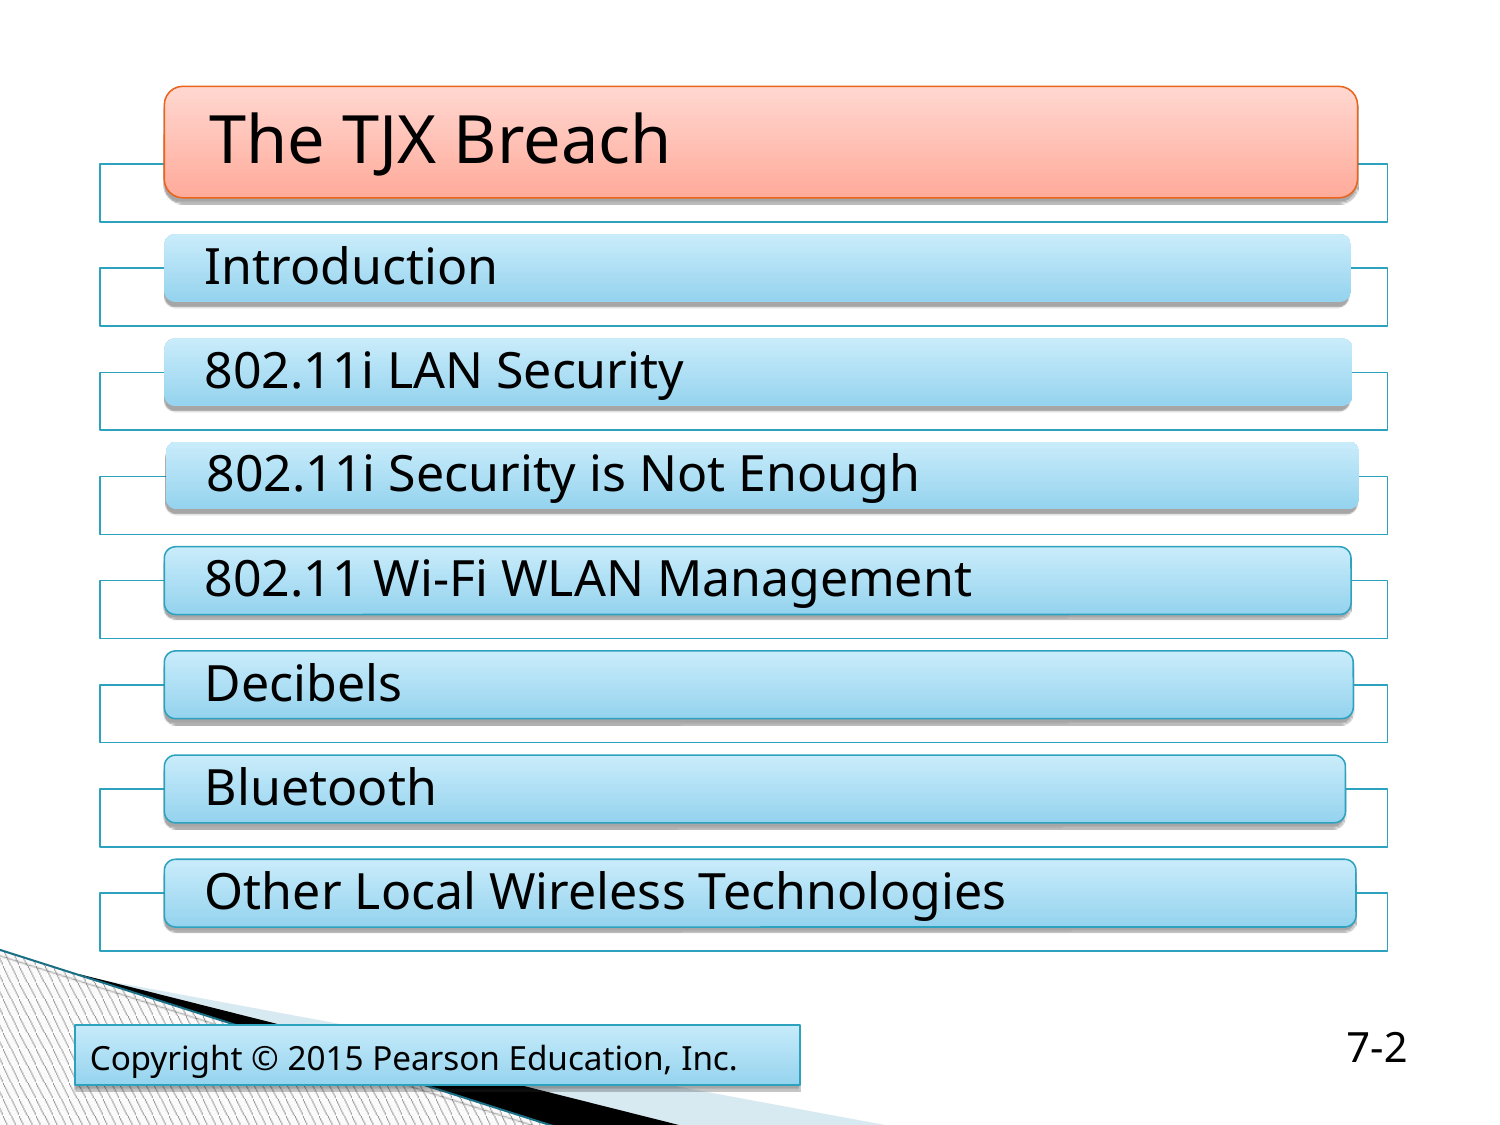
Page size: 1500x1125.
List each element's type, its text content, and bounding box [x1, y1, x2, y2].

text_box Introduction [164, 234, 1352, 303]
picture [0, 952, 543, 1125]
text_box The TJX Breach [164, 86, 1358, 198]
text_box [99, 163, 1388, 222]
text_box [99, 684, 1388, 743]
text_box Bluetooth [164, 755, 1346, 823]
text_box Other Local Wireless Technologies [164, 859, 1357, 928]
text_box [99, 268, 1388, 326]
slide_number 7-1 [1250, 1025, 1423, 1085]
text_box [99, 580, 1388, 639]
text_box 802.11 Wi-Fi WLAN Management [164, 546, 1352, 615]
text_box [99, 476, 1388, 535]
text_box 802.11i LAN Security [164, 338, 1353, 407]
text_box [99, 893, 1388, 951]
text_box Decibels [164, 650, 1354, 719]
text_box [99, 788, 1388, 847]
text_box [99, 372, 1388, 431]
text_box 802.11i Security is Not Enough [165, 441, 1360, 510]
footer Copyright © 2015 Pearson Education, Inc. [75, 1025, 800, 1085]
